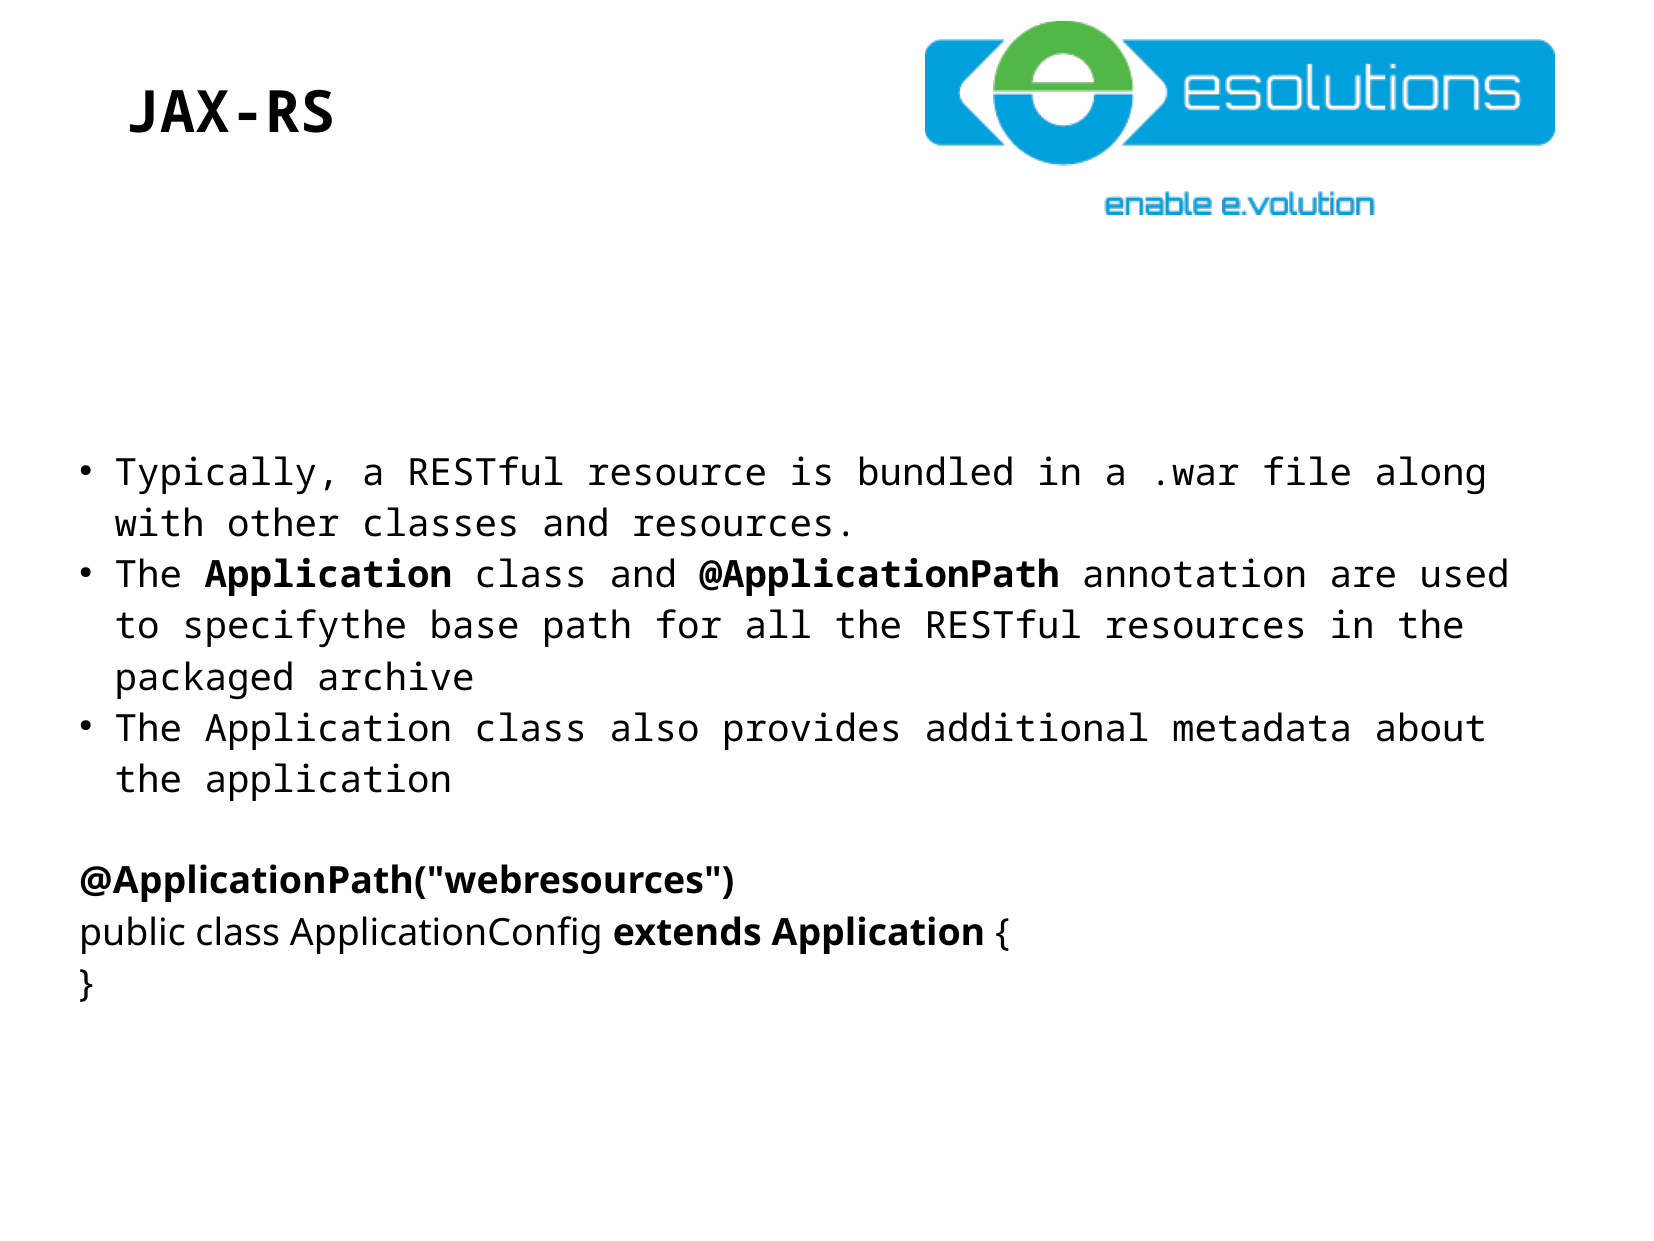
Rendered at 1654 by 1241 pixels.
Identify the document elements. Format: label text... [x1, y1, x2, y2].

picture [1110, 201, 1120, 205]
picture [1485, 75, 1521, 110]
picture [1130, 201, 1139, 215]
picture [1169, 201, 1179, 211]
picture [1444, 75, 1479, 110]
text_box JAX-RS [75, 63, 916, 217]
picture [925, 21, 1555, 215]
picture [1366, 64, 1385, 110]
picture [1226, 75, 1261, 110]
picture [1360, 201, 1370, 215]
picture [1226, 201, 1236, 205]
picture [1325, 75, 1361, 110]
picture [1340, 201, 1351, 211]
picture [1307, 64, 1319, 110]
picture [1403, 75, 1438, 110]
picture [1197, 201, 1208, 205]
subtitle Typically, a RESTful resource is bundled in a .war file along with other classes and resources. The Application class and @ApplicationPath annotation are used to specifythe base path for all the RESTful resources in the packaged archive The Application class also provides additional metadata about the application @ApplicationPath("webresources") public class ApplicationConfig extends Application { } [79, 239, 1561, 1163]
picture [1185, 75, 1220, 110]
picture [1390, 75, 1396, 110]
picture [1267, 75, 1302, 110]
